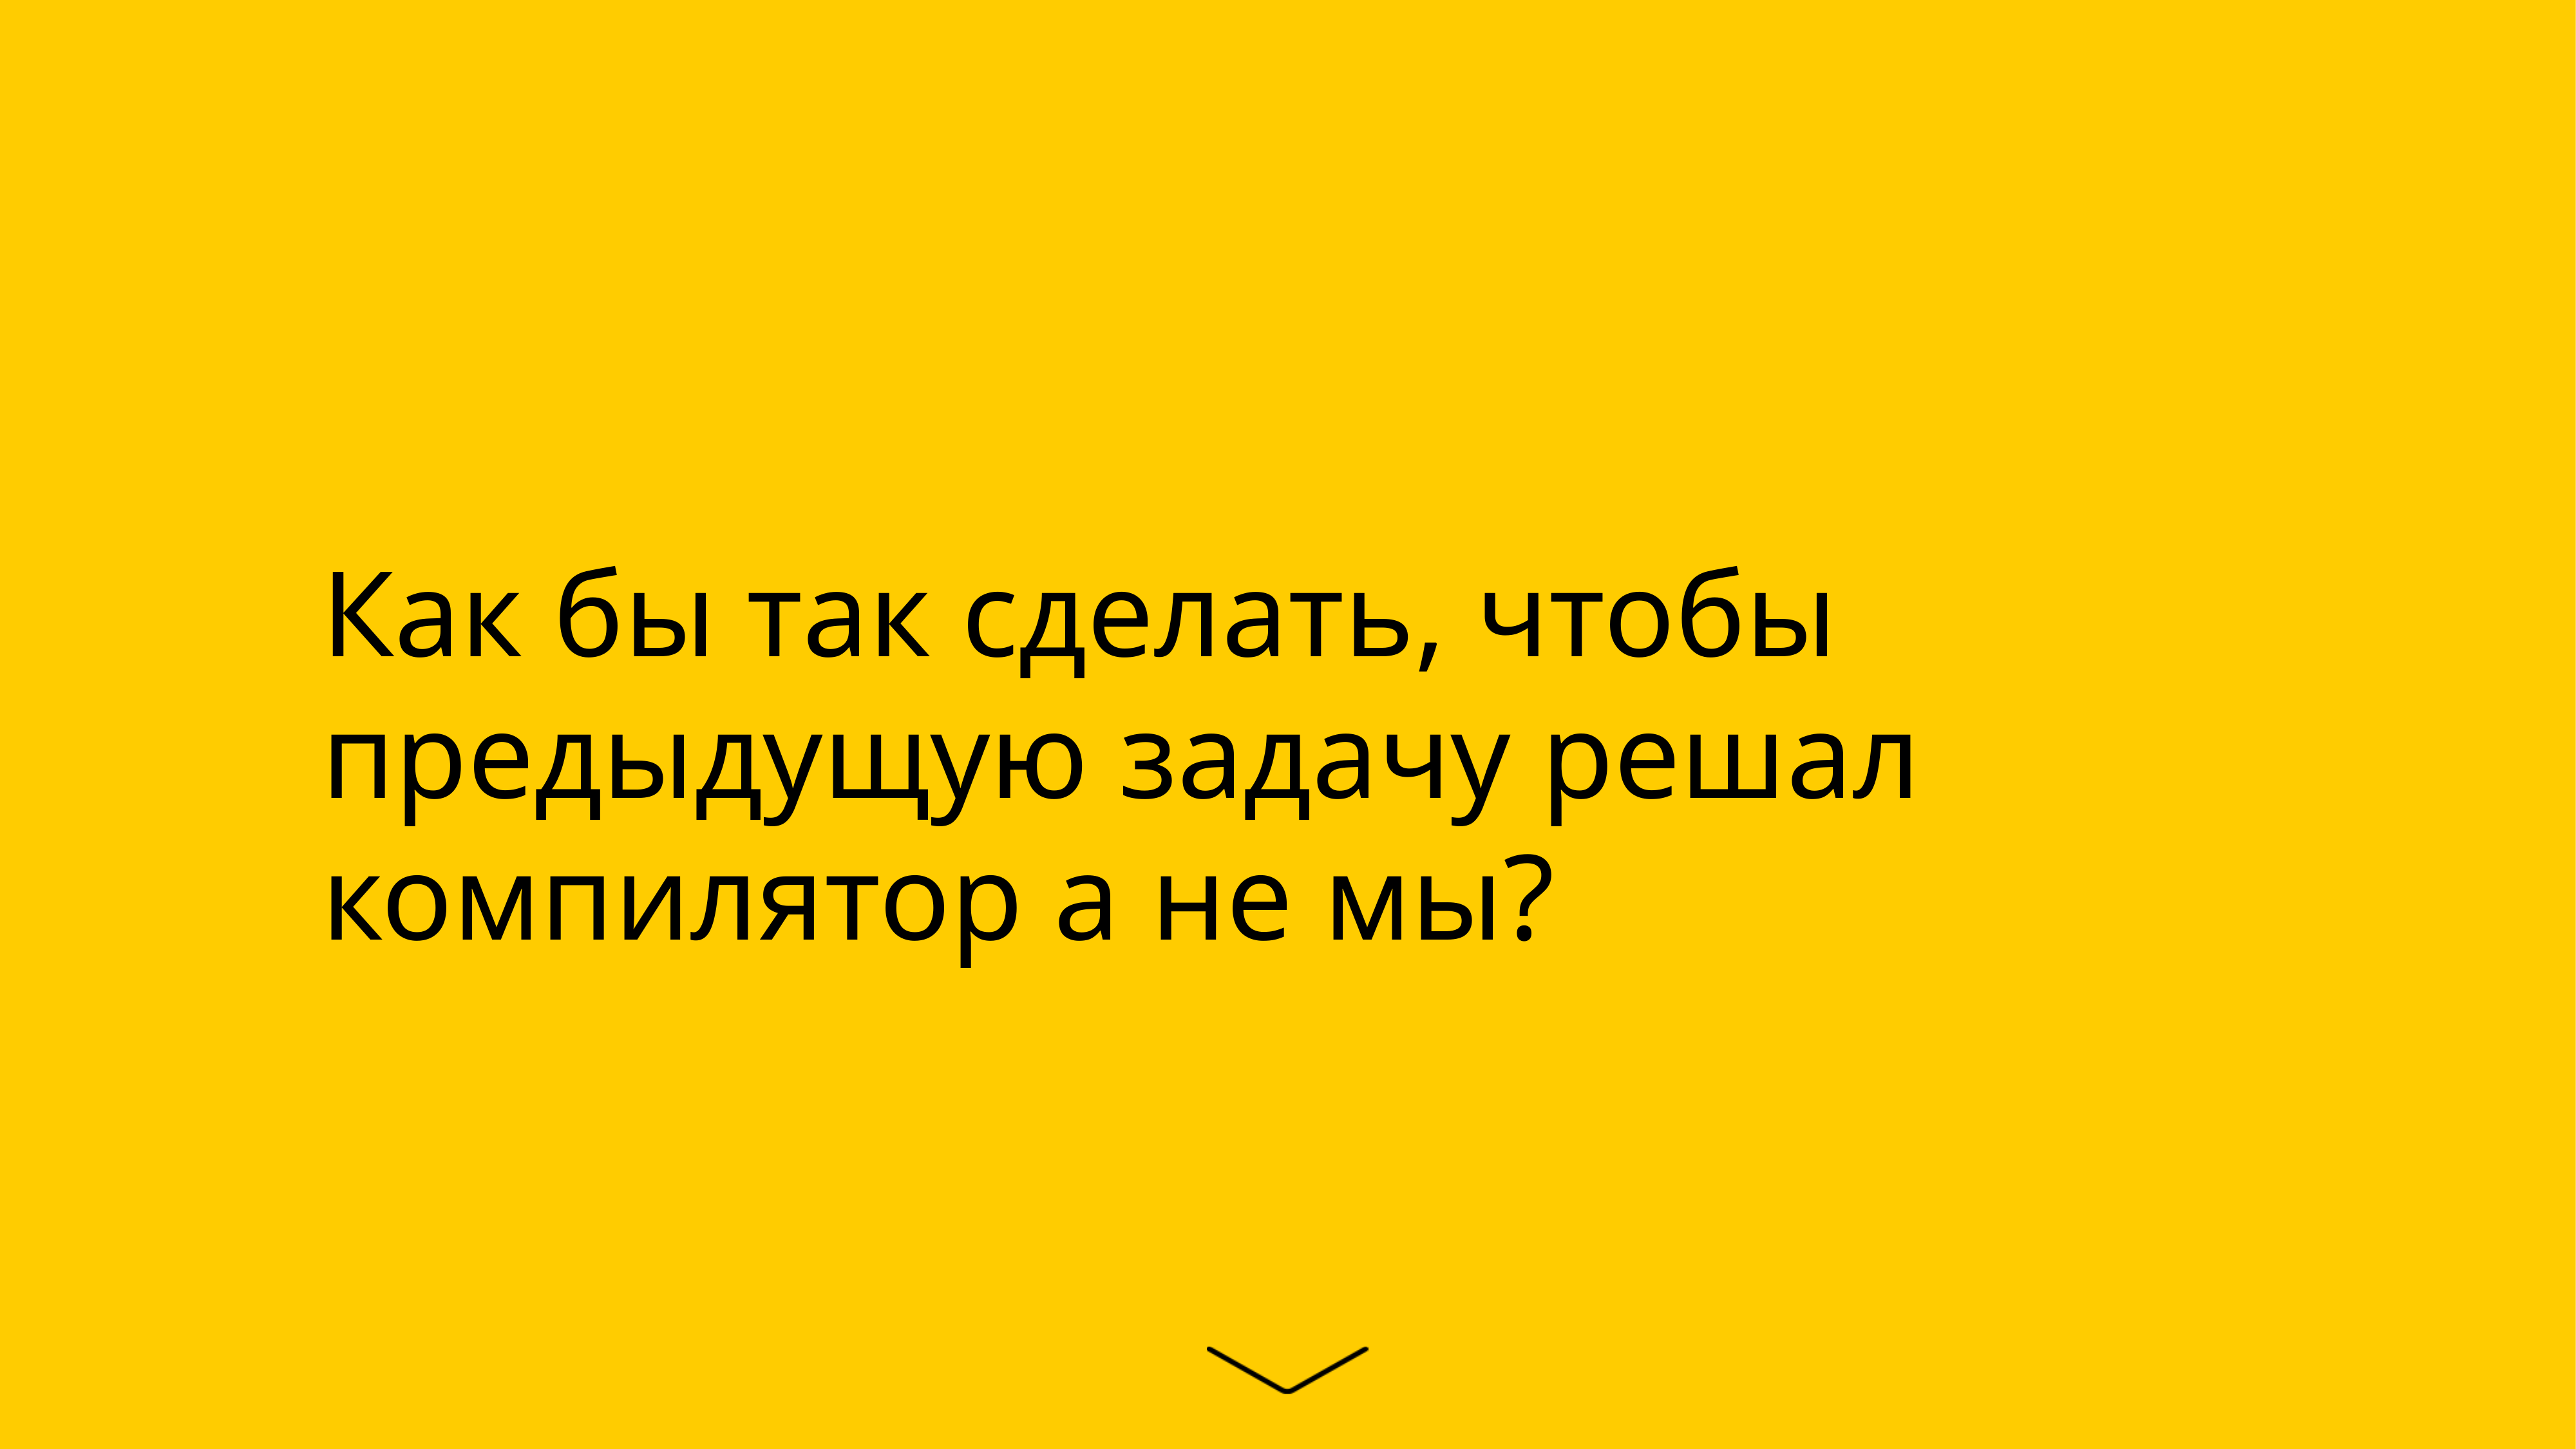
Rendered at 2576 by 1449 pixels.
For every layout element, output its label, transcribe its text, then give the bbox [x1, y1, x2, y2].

picture [1207, 1347, 1368, 1396]
title Как бы так сделать, чтобы предыдущую задачу решал компилятор а не мы? [321, 429, 2253, 1074]
